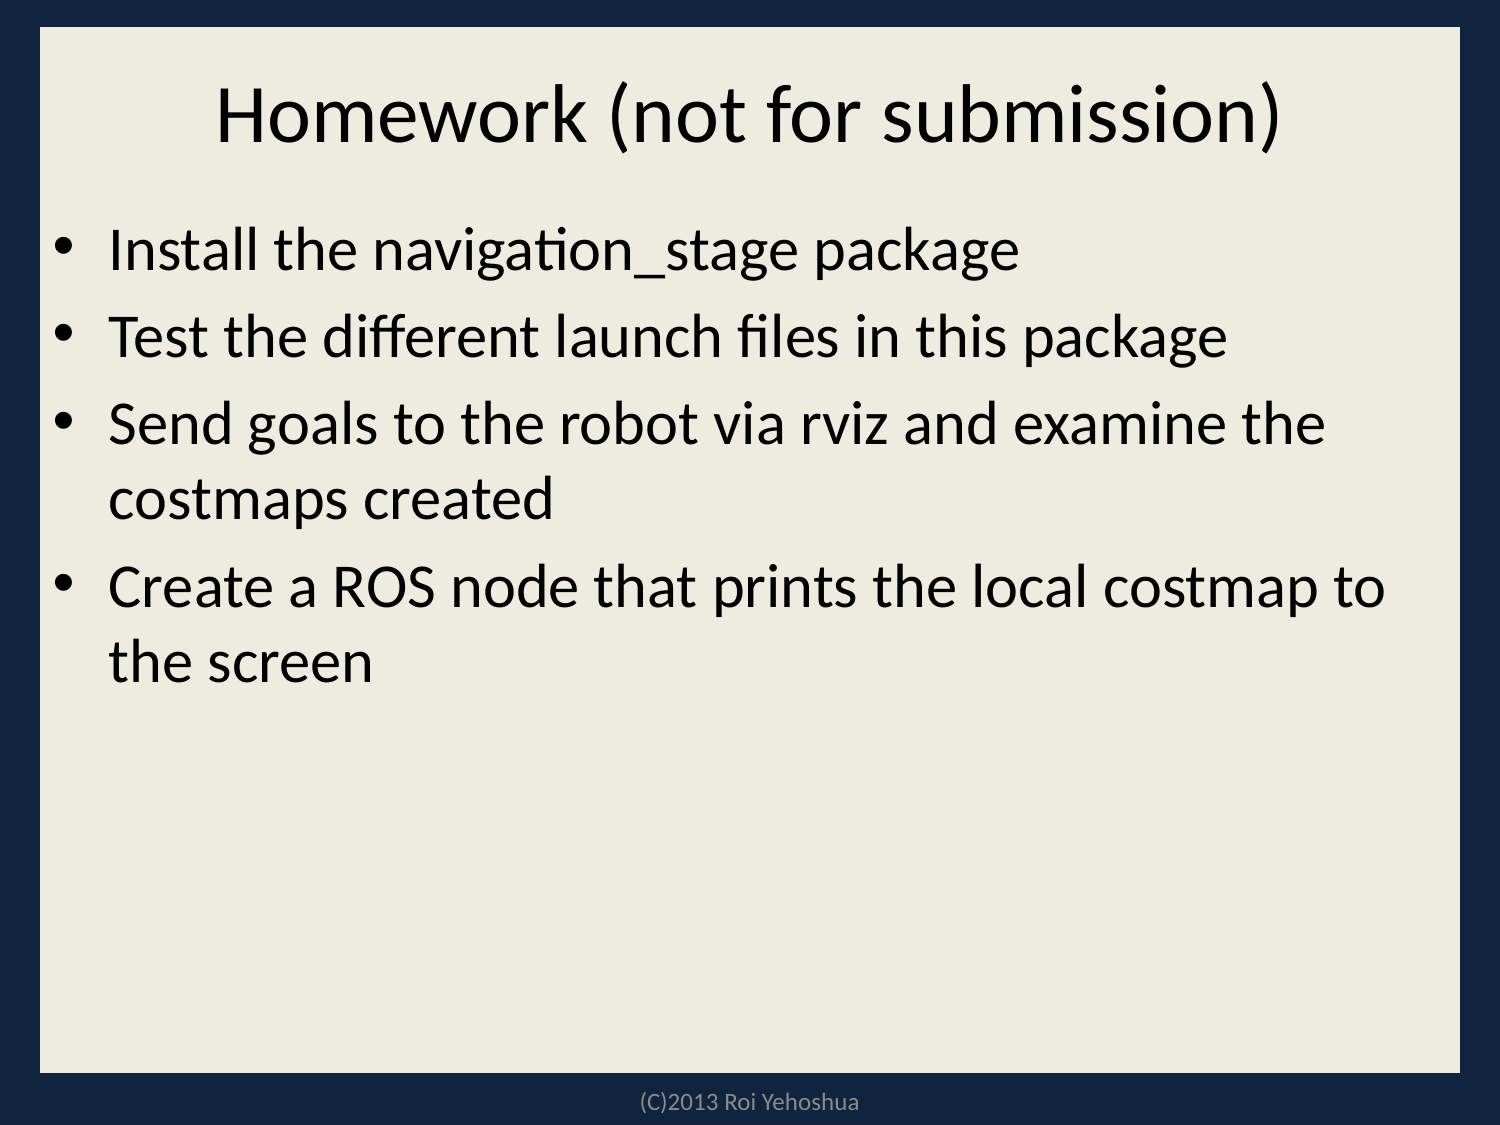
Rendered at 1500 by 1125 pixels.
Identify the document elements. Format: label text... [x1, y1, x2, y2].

title Homework (not for submission) [37, 31, 1463, 188]
footer (C)2013 Roi Yehoshua [512, 1074, 988, 1125]
list Install the navigation_stage package Test the different launch files in this package Send goals to the robot via rviz and examine the costmaps created Create a ROS node that prints the local costmap to the screen [37, 200, 1463, 1080]
